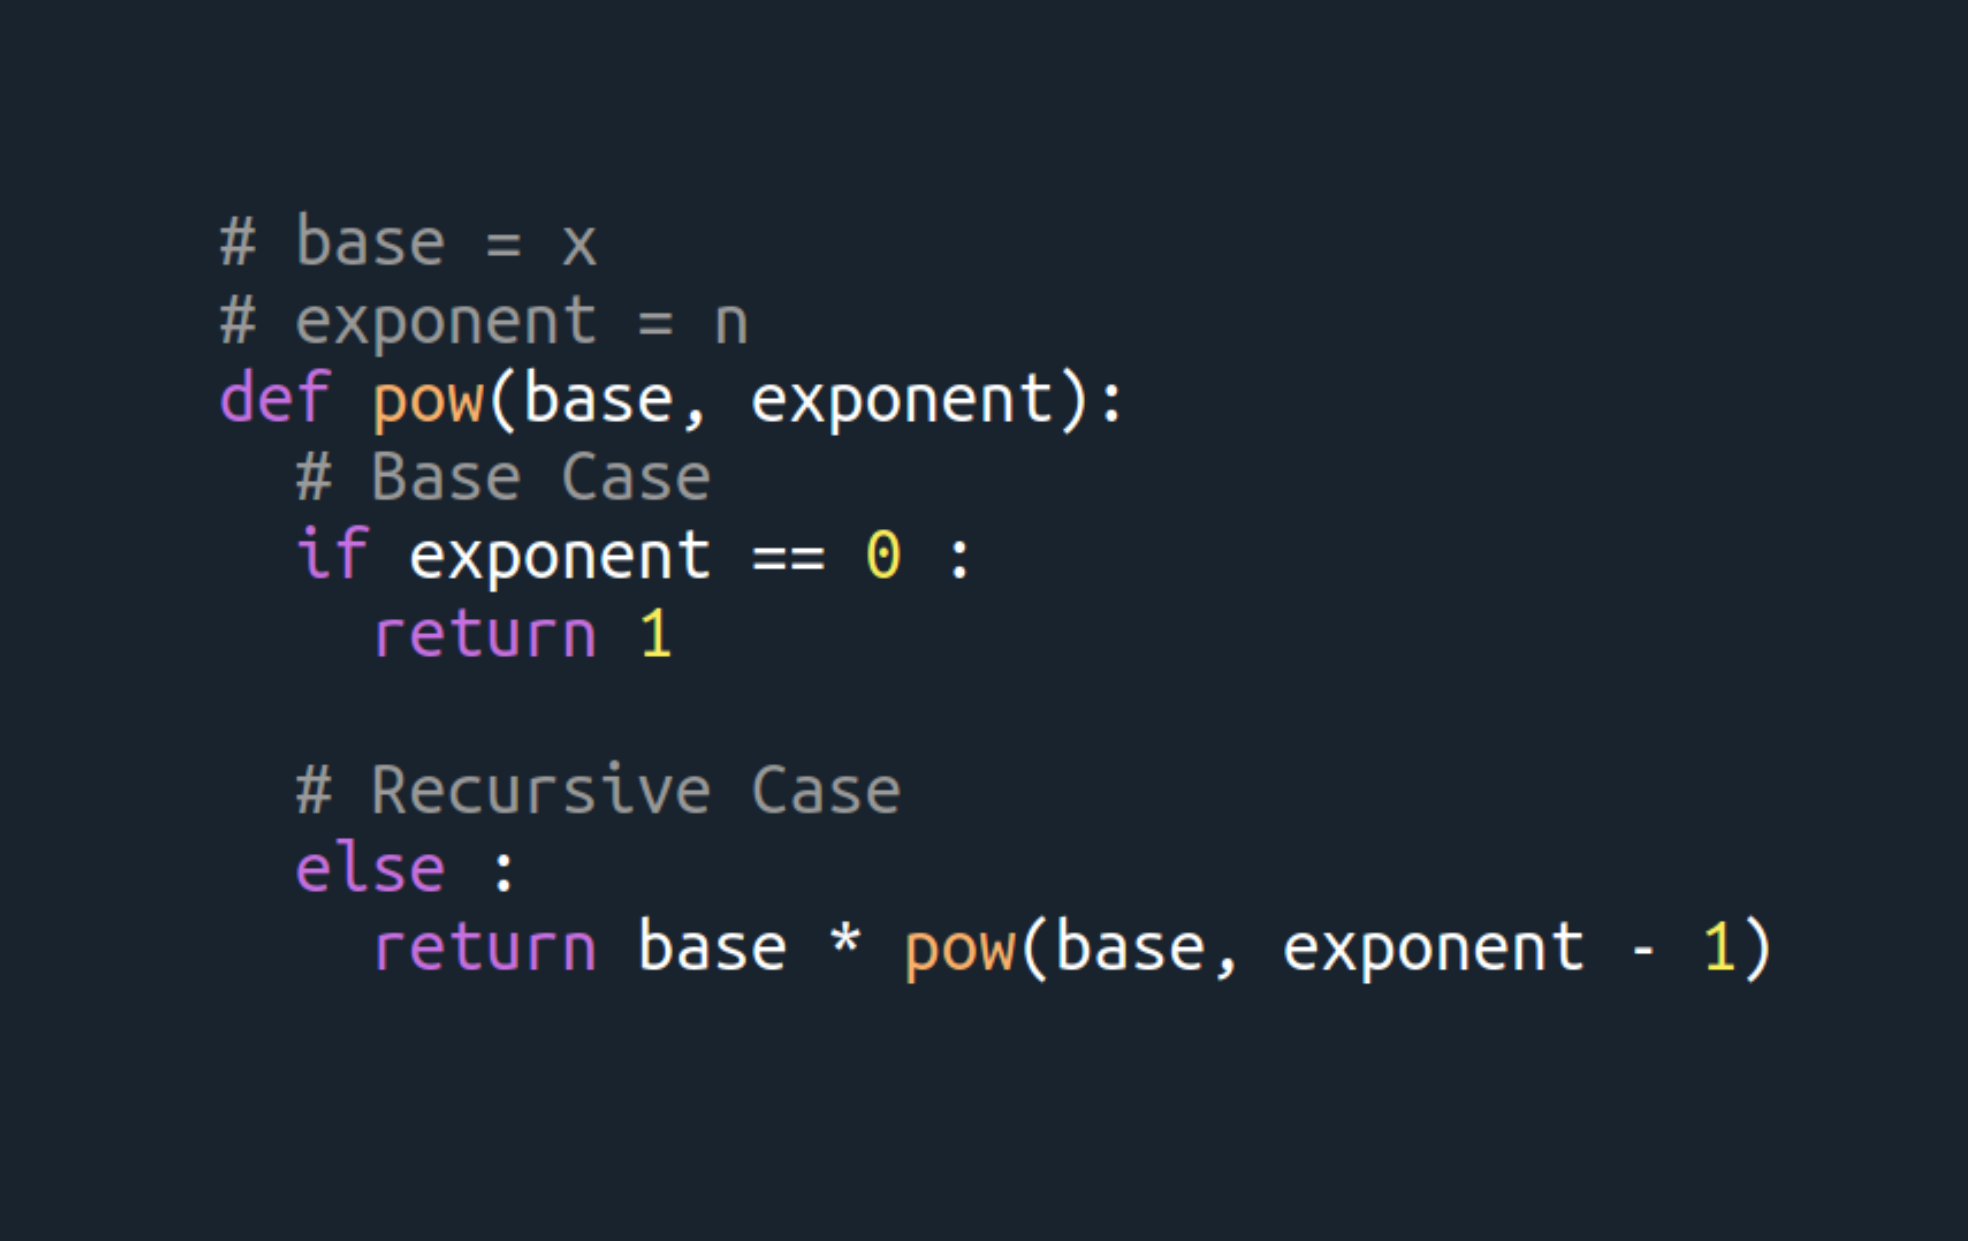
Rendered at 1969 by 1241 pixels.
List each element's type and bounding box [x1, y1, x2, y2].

picture [210, 194, 1785, 1006]
